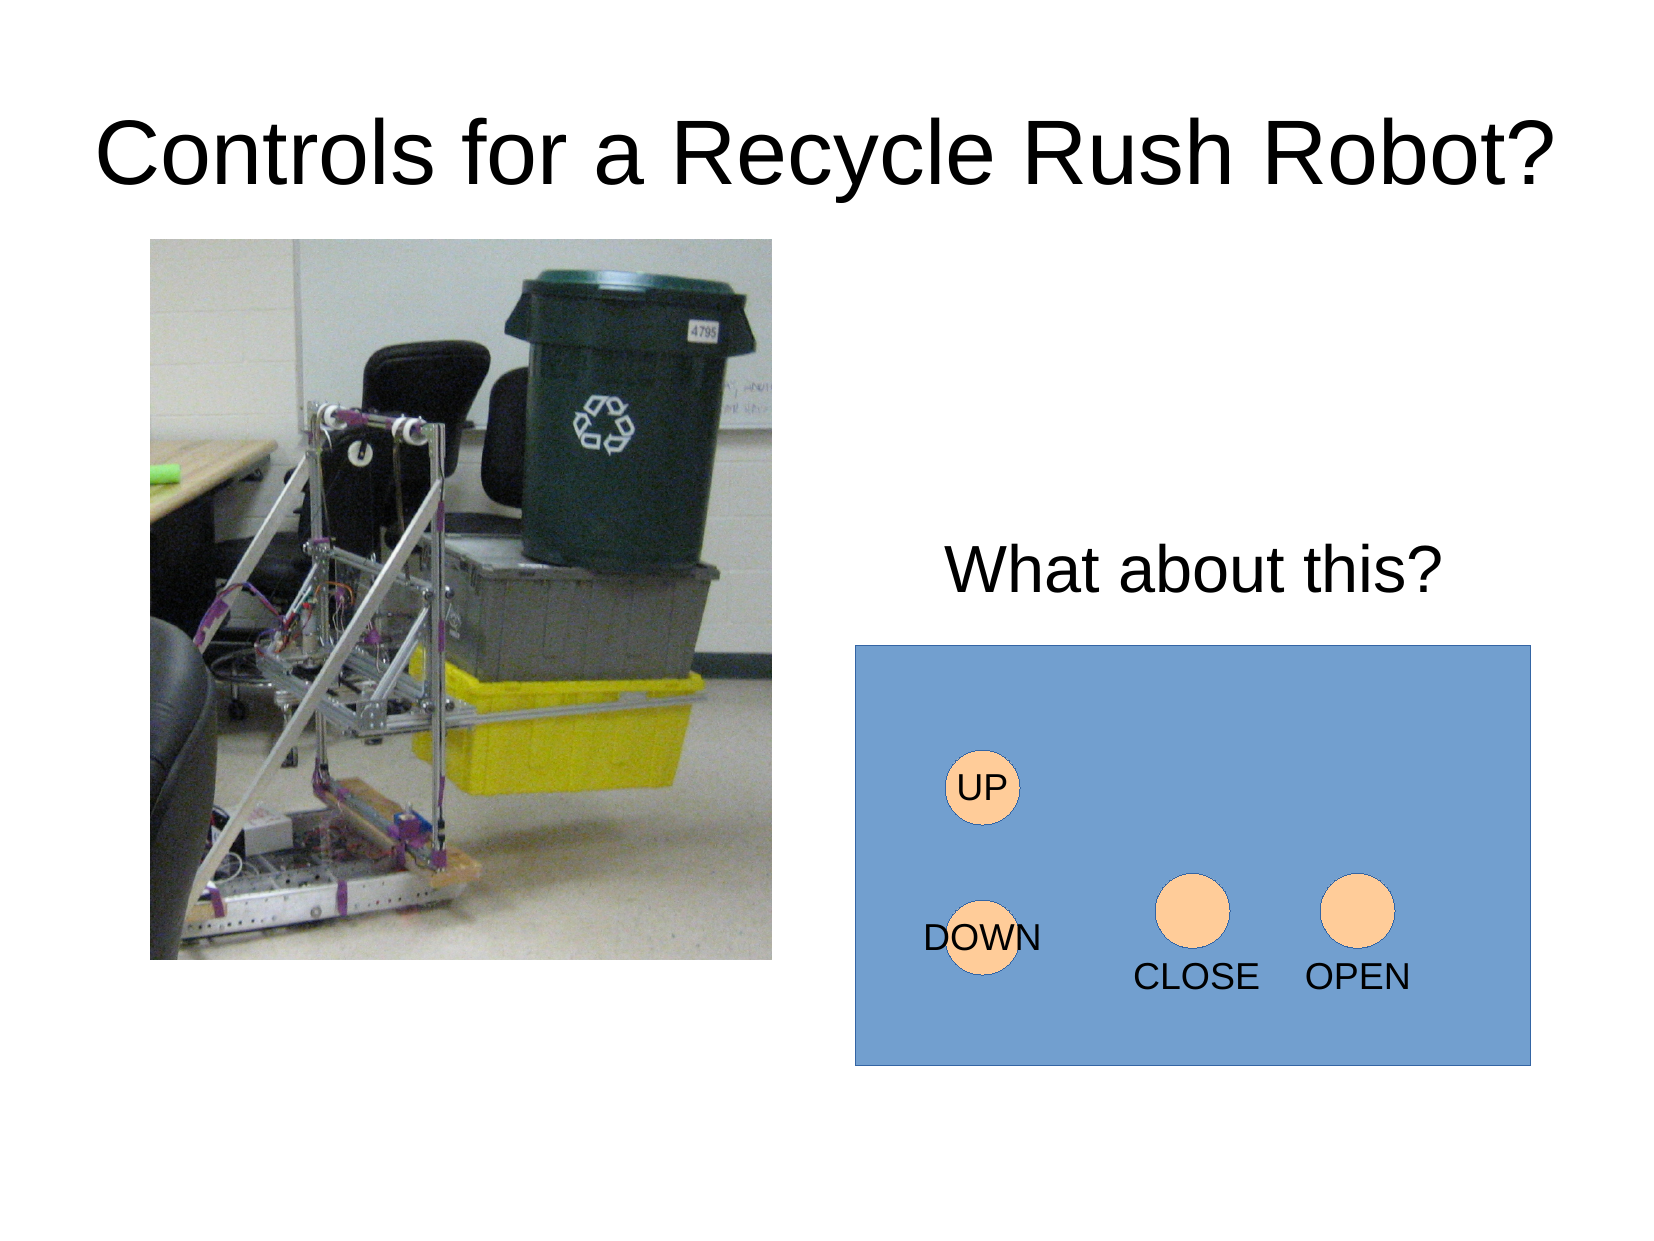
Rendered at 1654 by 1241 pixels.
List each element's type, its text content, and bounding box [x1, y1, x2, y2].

text_box What about this? [930, 525, 1462, 615]
text_box OPEN [1290, 948, 1441, 1006]
text_box [855, 645, 1531, 1066]
text_box UP [945, 750, 1021, 826]
text_box CLOSE [1118, 948, 1276, 1006]
text_box DOWN [946, 900, 1018, 976]
title Controls for a Recycle Rush Robot? [82, 49, 1571, 257]
picture [150, 239, 772, 960]
